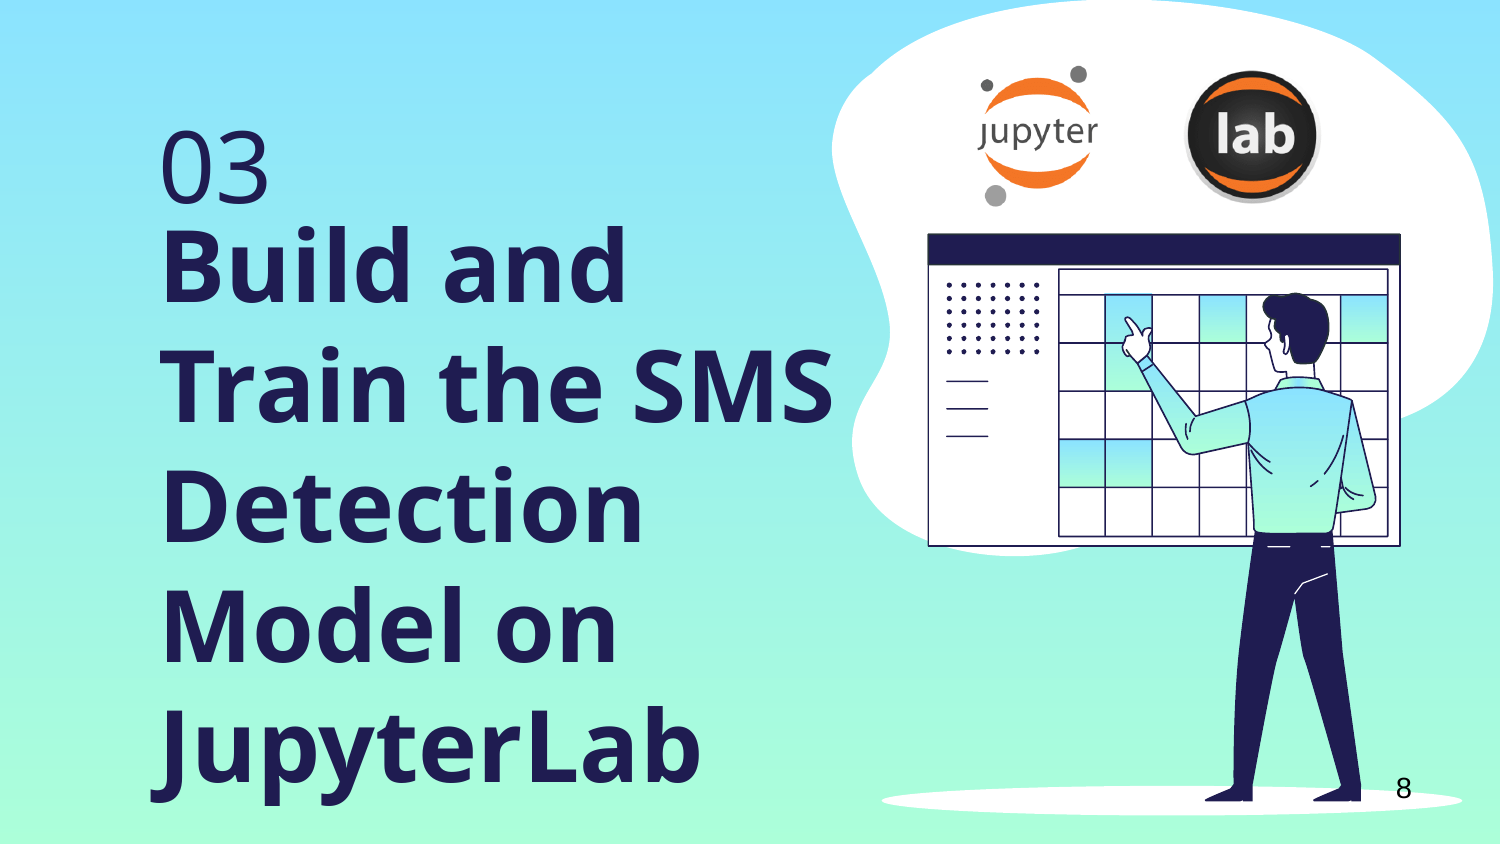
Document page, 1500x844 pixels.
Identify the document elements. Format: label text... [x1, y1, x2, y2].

title 03 [143, 108, 580, 239]
title Build and Train the SMS Detection Model on JupyterLab [143, 384, 892, 741]
picture [915, 53, 1366, 222]
text_box 8 [1380, 761, 1450, 812]
text_box [1450, 796, 1463, 805]
text_box [831, 0, 1494, 816]
